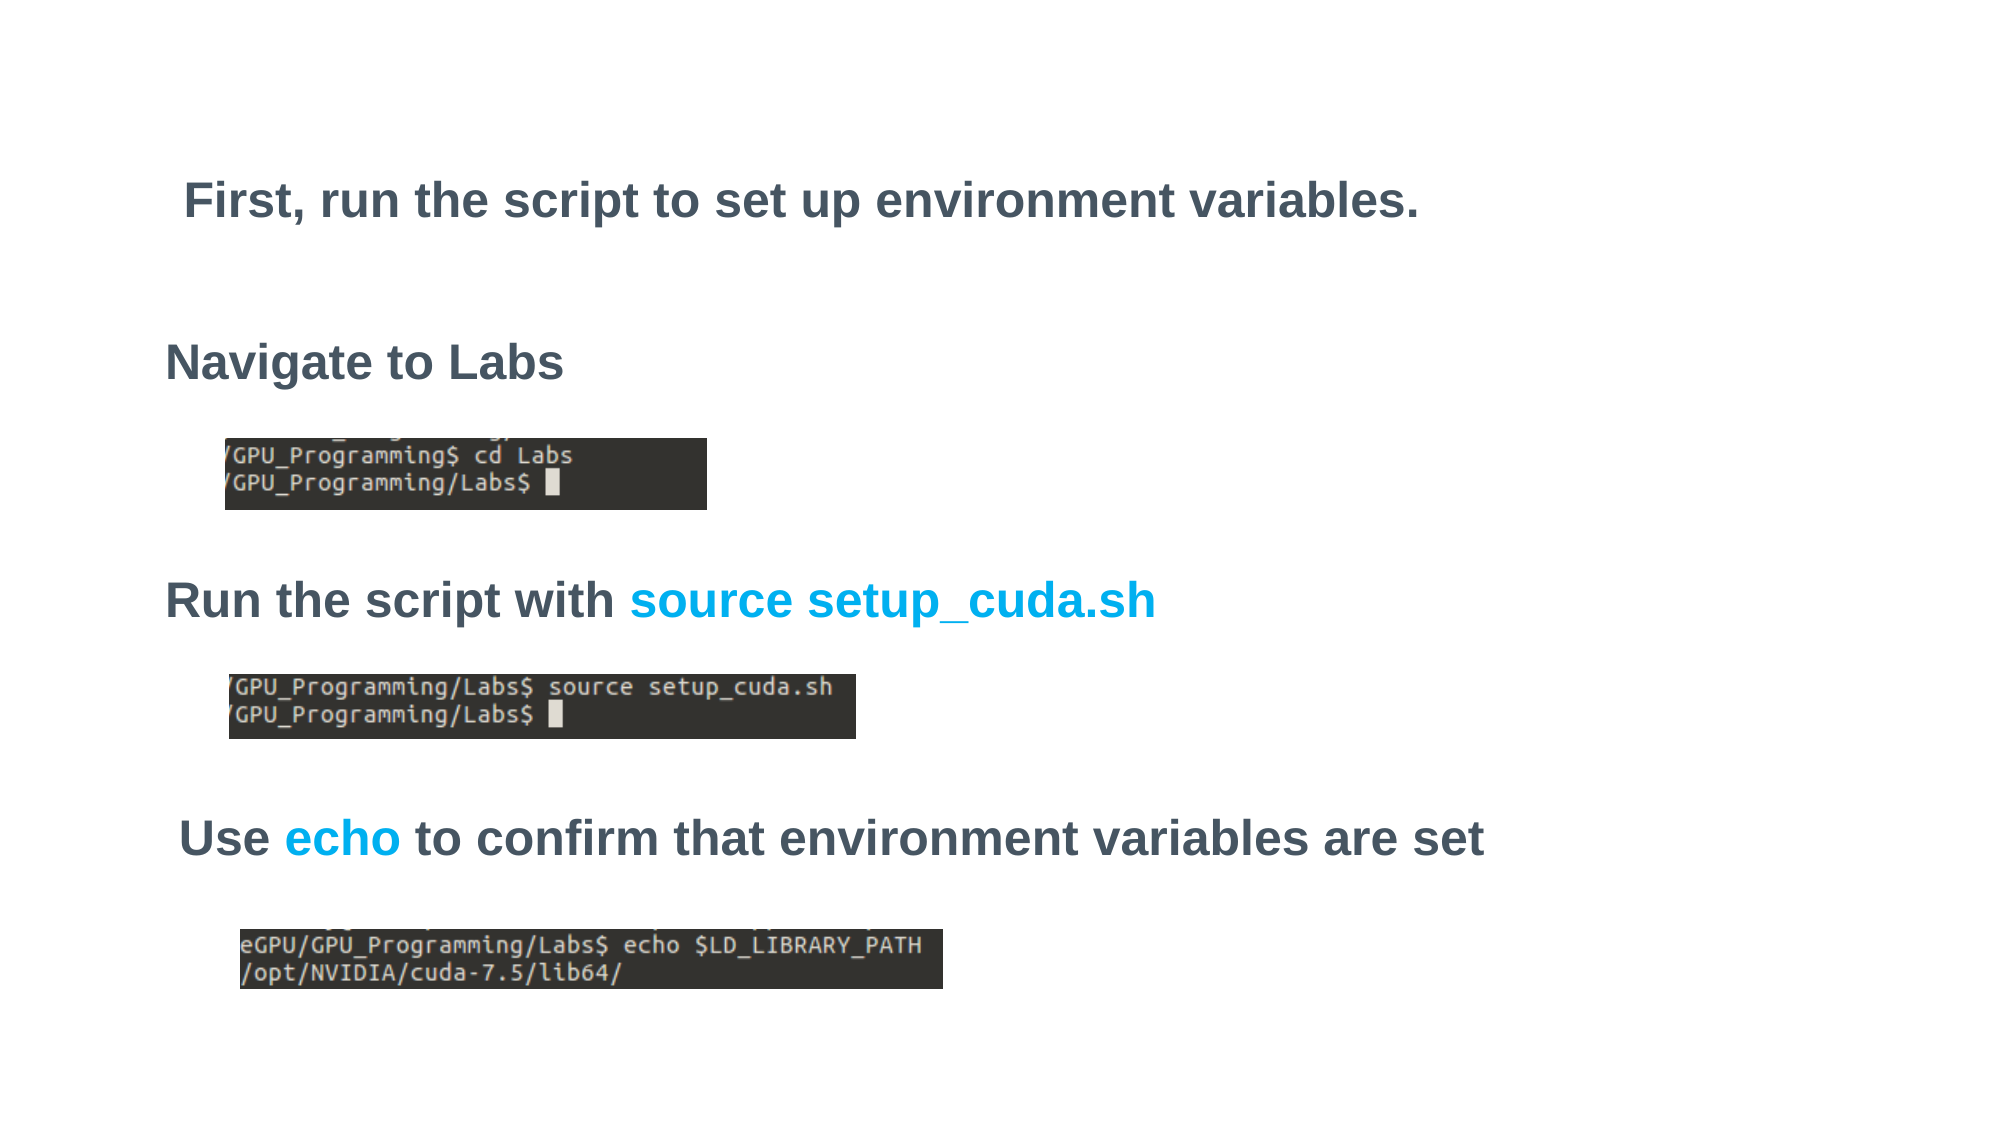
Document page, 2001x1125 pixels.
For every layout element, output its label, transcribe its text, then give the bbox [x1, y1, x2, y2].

picture [225, 438, 707, 511]
picture [229, 674, 856, 739]
picture [240, 929, 943, 989]
subtitle First, run the script to set up environment variables. Navigate to Labs Run the script with source setup_cuda.sh Use echo to confirm that environment variables are set [90, 60, 1891, 1025]
